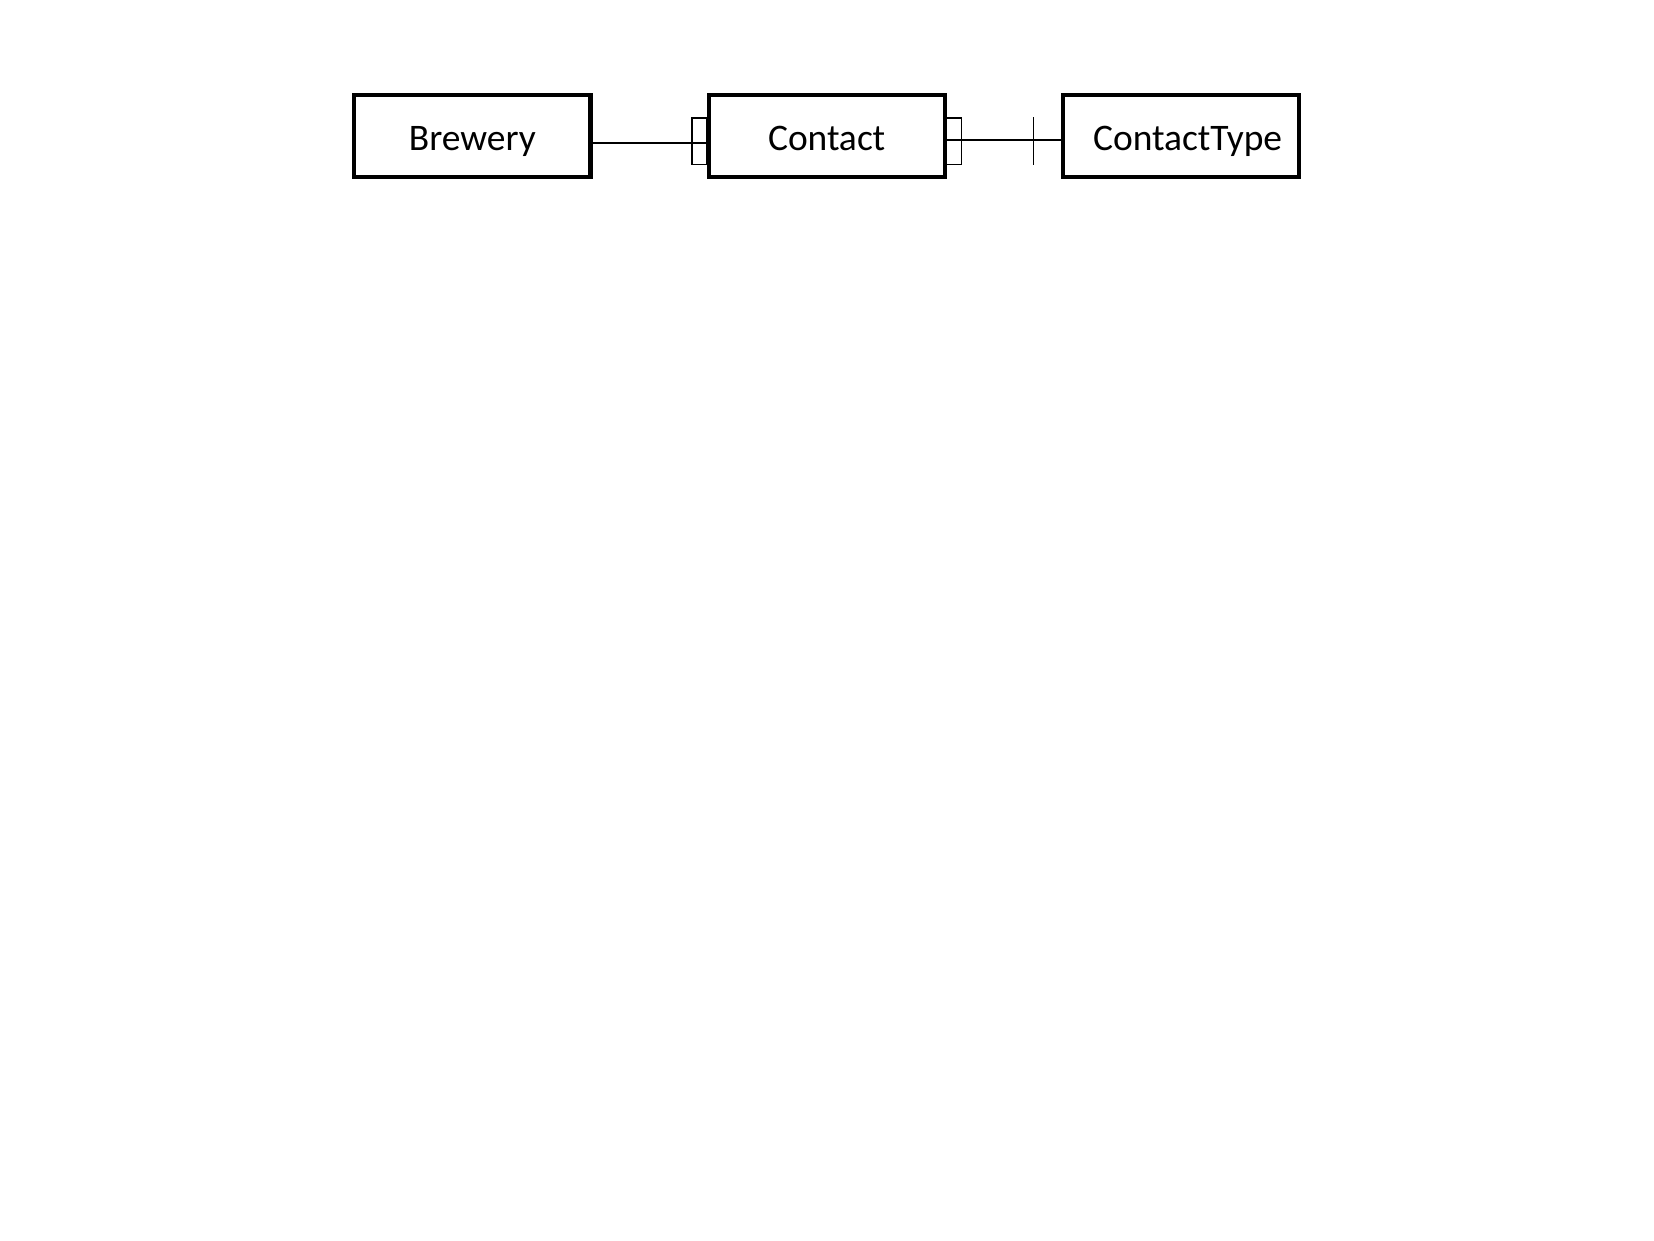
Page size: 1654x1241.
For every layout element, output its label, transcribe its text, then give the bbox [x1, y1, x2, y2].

text_box Brewery [354, 94, 591, 178]
text_box Contact [708, 94, 945, 178]
text_box ContactType [1062, 94, 1300, 178]
